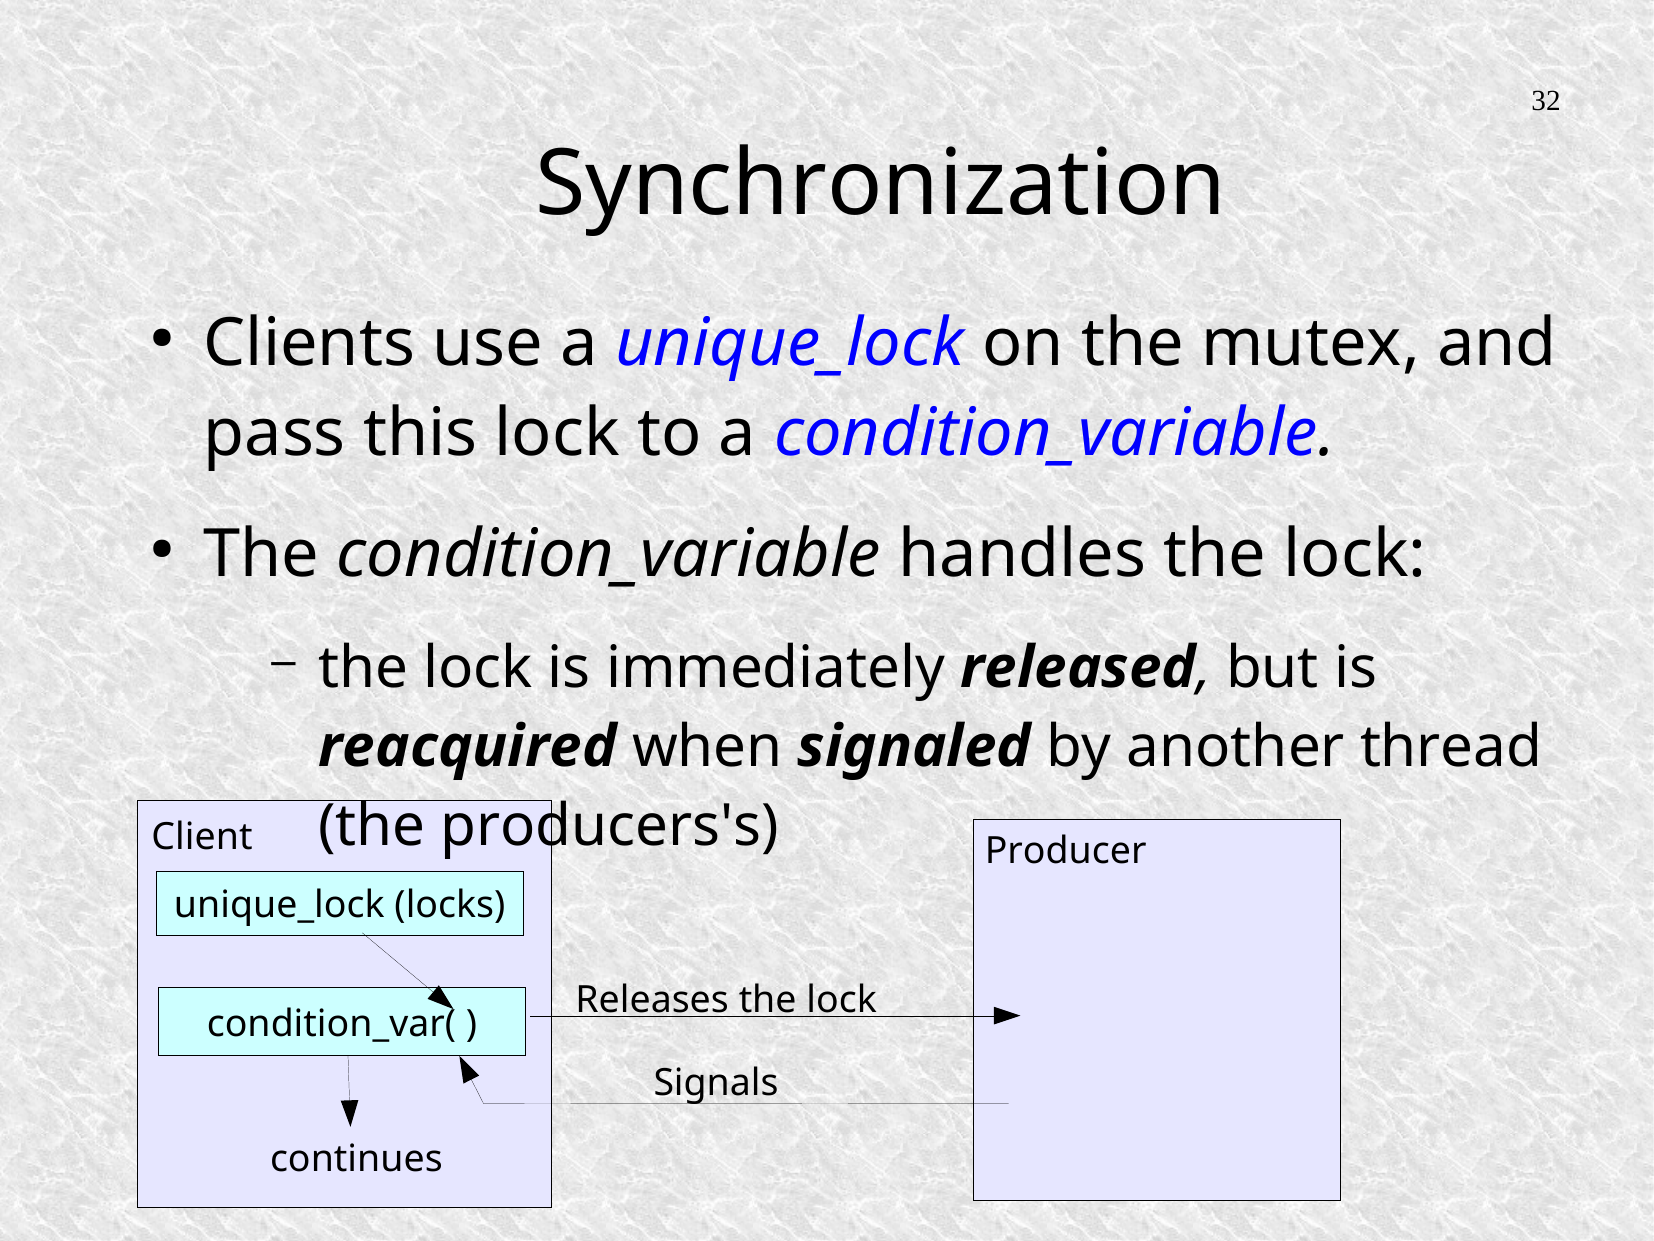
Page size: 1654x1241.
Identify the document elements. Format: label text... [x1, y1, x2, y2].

text_box Client [151, 809, 261, 855]
text_box [137, 1013, 552, 1208]
text_box Signals [653, 1055, 821, 1143]
picture [0, 0, 1654, 1241]
text_box condition_var( ) [158, 987, 526, 1056]
title Synchronization [123, 73, 1536, 284]
text_box continues [269, 1131, 453, 1177]
list Clients use a unique_lock on the mutex, and pass this lock to a condition_variable. The condition_variable handles the lock: the lock is immediately released, but is reacquired when signaled by another thread (the producers's) [132, 293, 1609, 1013]
text_box Producer [984, 823, 1153, 870]
text_box Releases the lock [575, 972, 905, 1019]
text_box [973, 819, 1341, 1201]
text_box [461, 1013, 552, 1103]
text_box unique_lock (locks) [156, 871, 524, 936]
